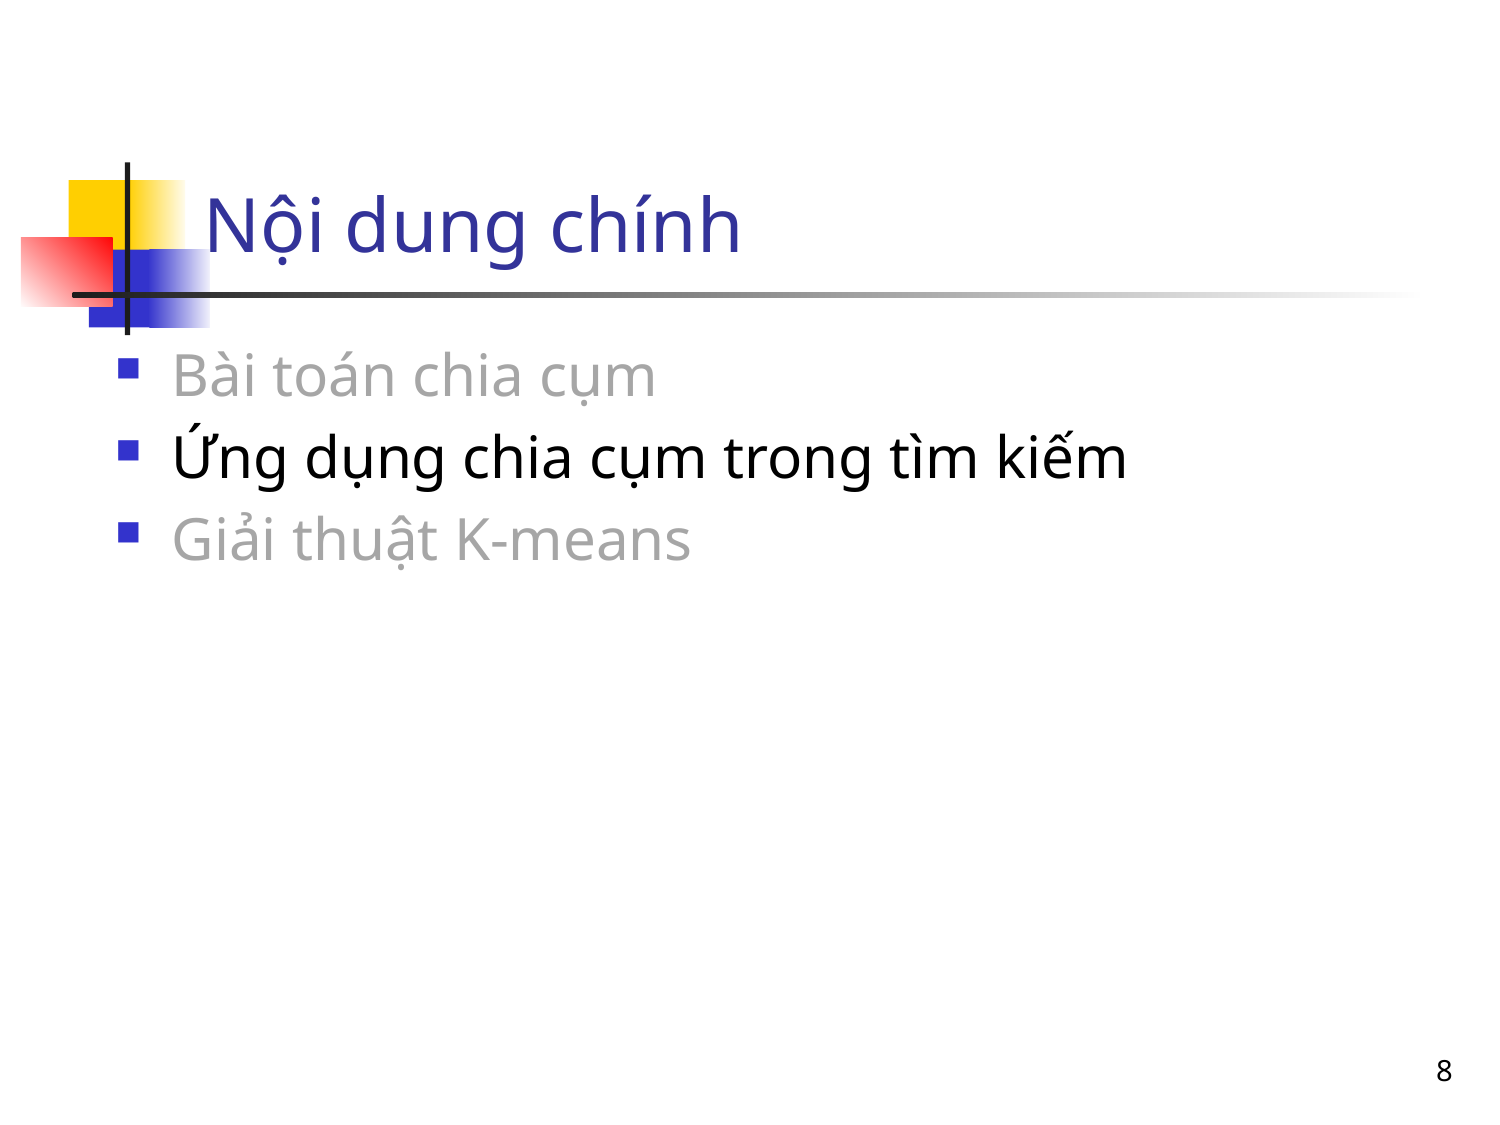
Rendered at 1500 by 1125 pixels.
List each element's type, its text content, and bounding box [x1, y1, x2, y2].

slide_number <number> [1155, 1024, 1468, 1100]
list Bài toán chia cụm Ứng dụng chia cụm trong tìm kiếm Giải thuật K-means [100, 331, 1469, 1006]
title Nội dung chính [188, 35, 1468, 275]
